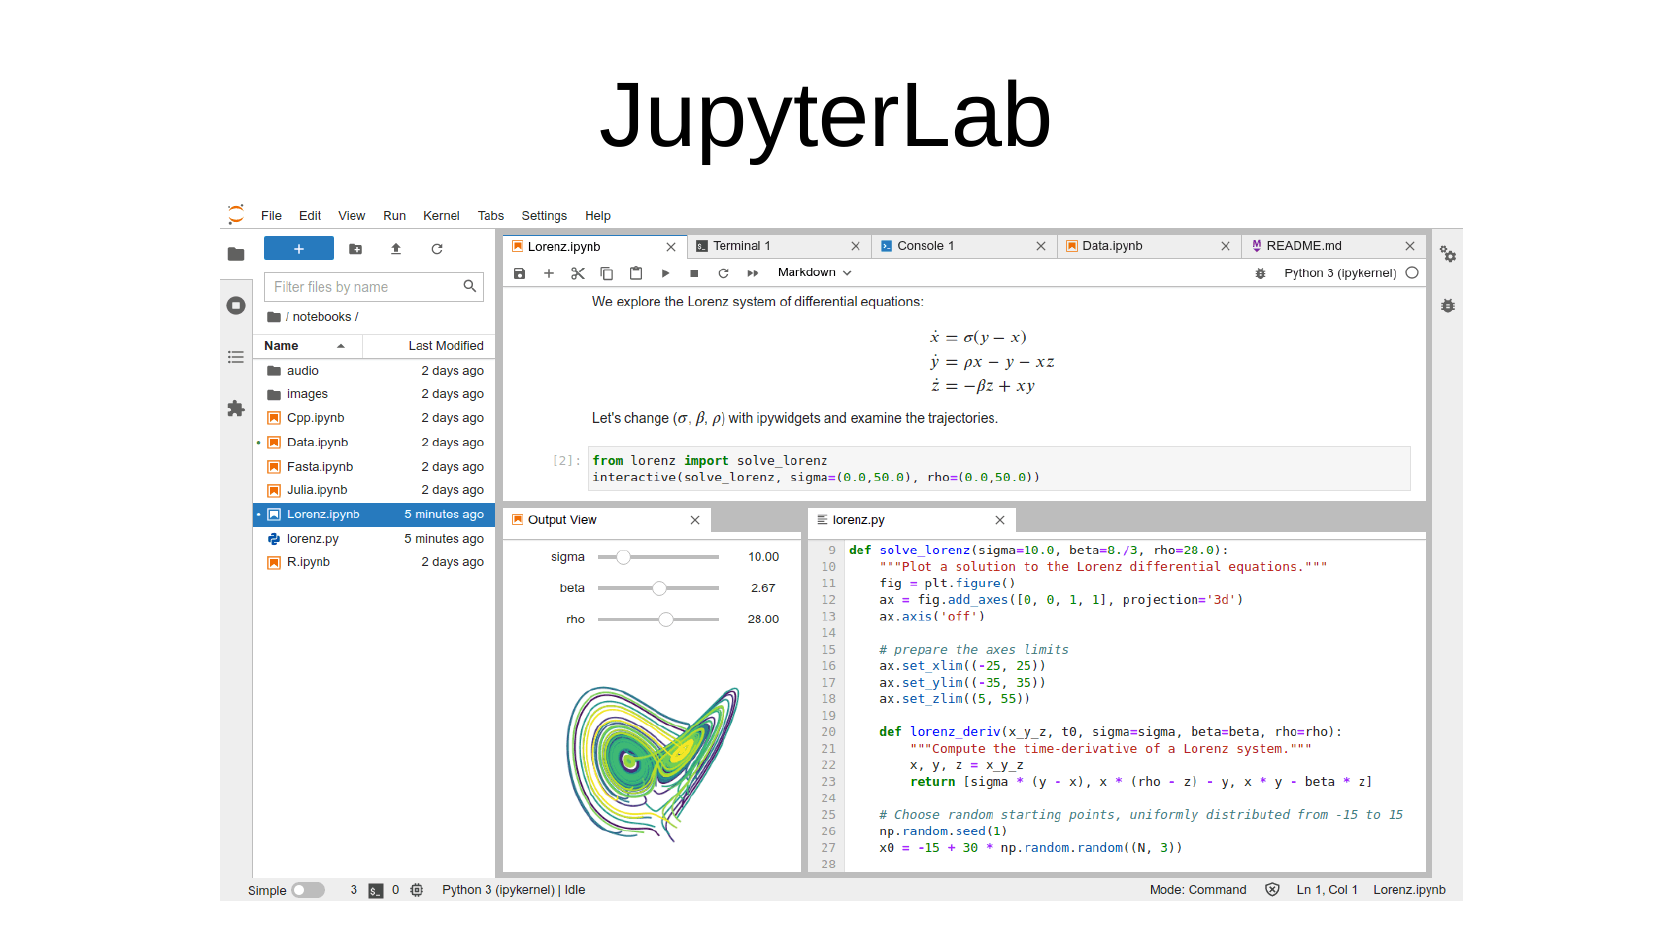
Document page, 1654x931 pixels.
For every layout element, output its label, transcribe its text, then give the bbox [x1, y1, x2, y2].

title JupyterLab [82, 37, 1571, 193]
picture [220, 201, 1463, 901]
